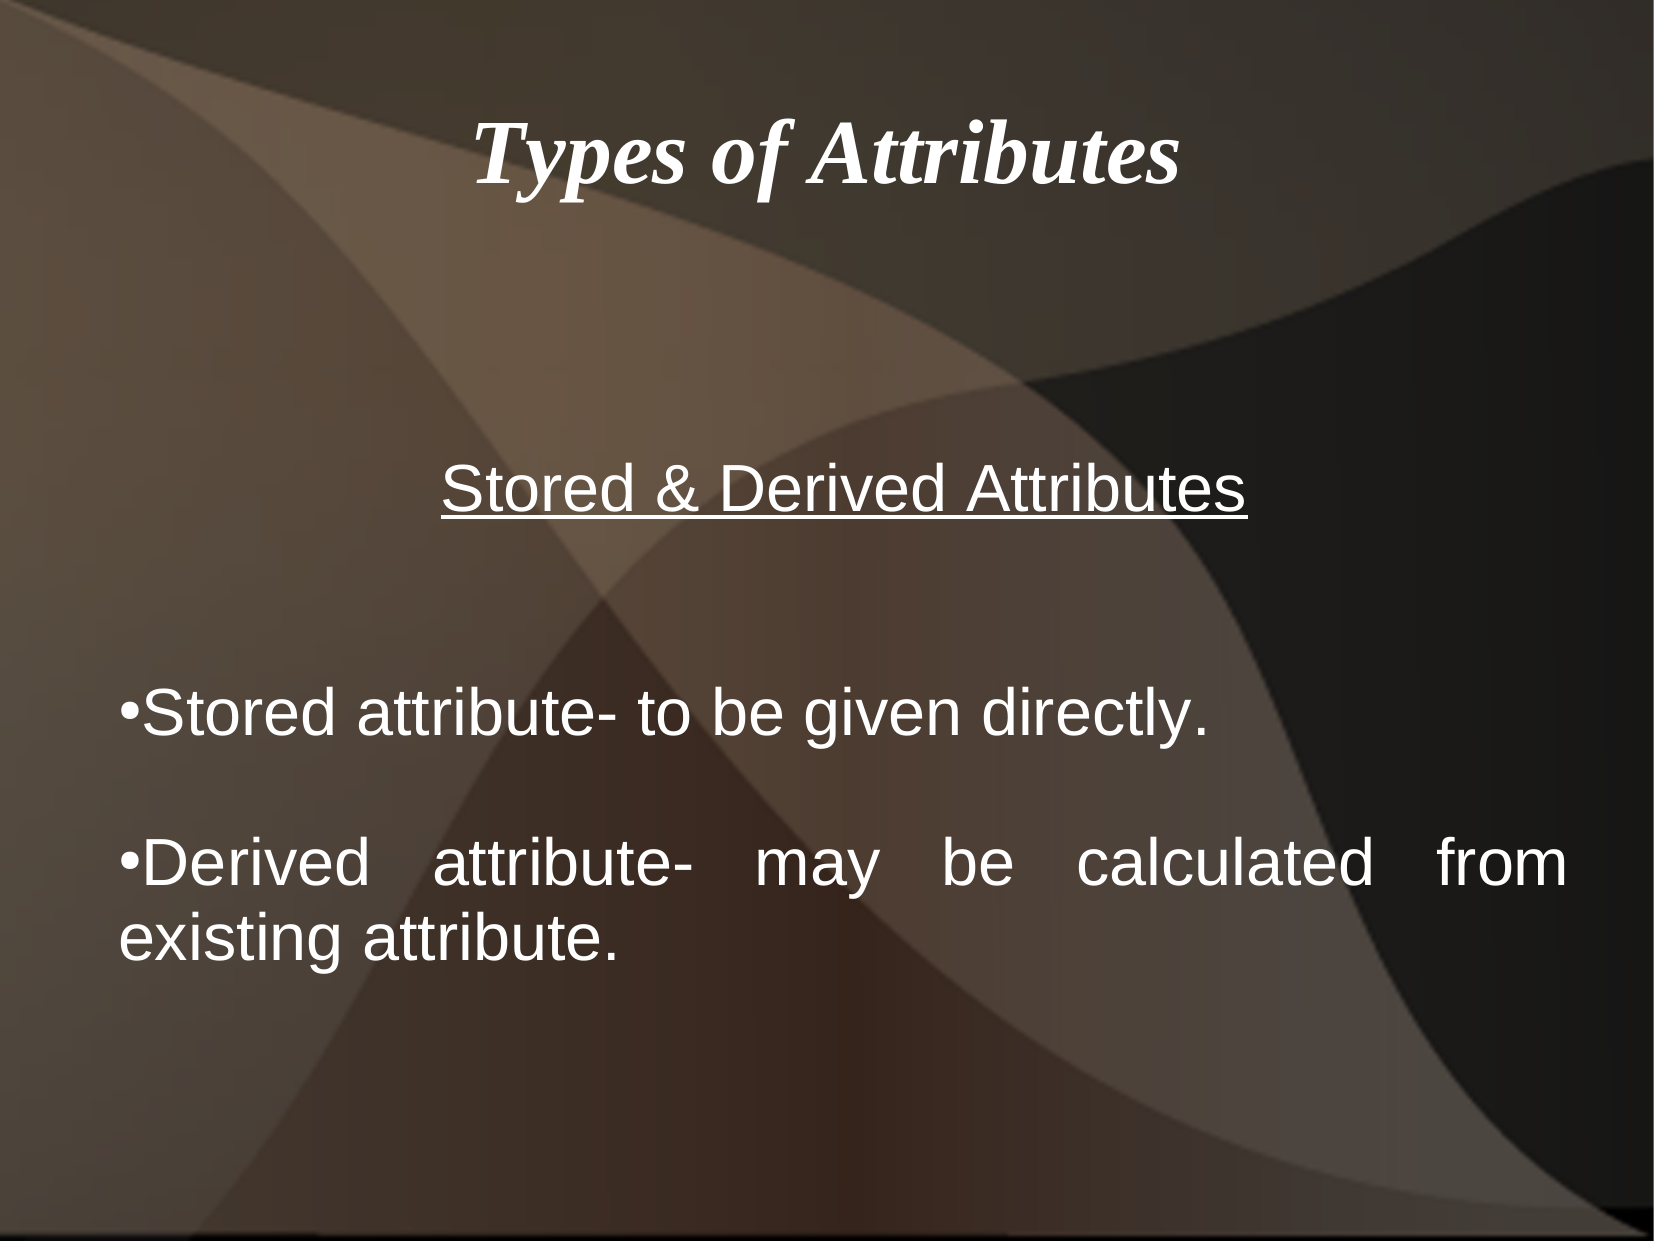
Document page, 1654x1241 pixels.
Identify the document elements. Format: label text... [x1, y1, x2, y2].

title Types of Attributes [82, 49, 1571, 257]
subtitle Stored & Derived Attributes Stored attribute- to be given directly. Derived attribute- may be calculated from existing attribute. [118, 450, 1571, 975]
picture [0, 0, 1654, 1241]
